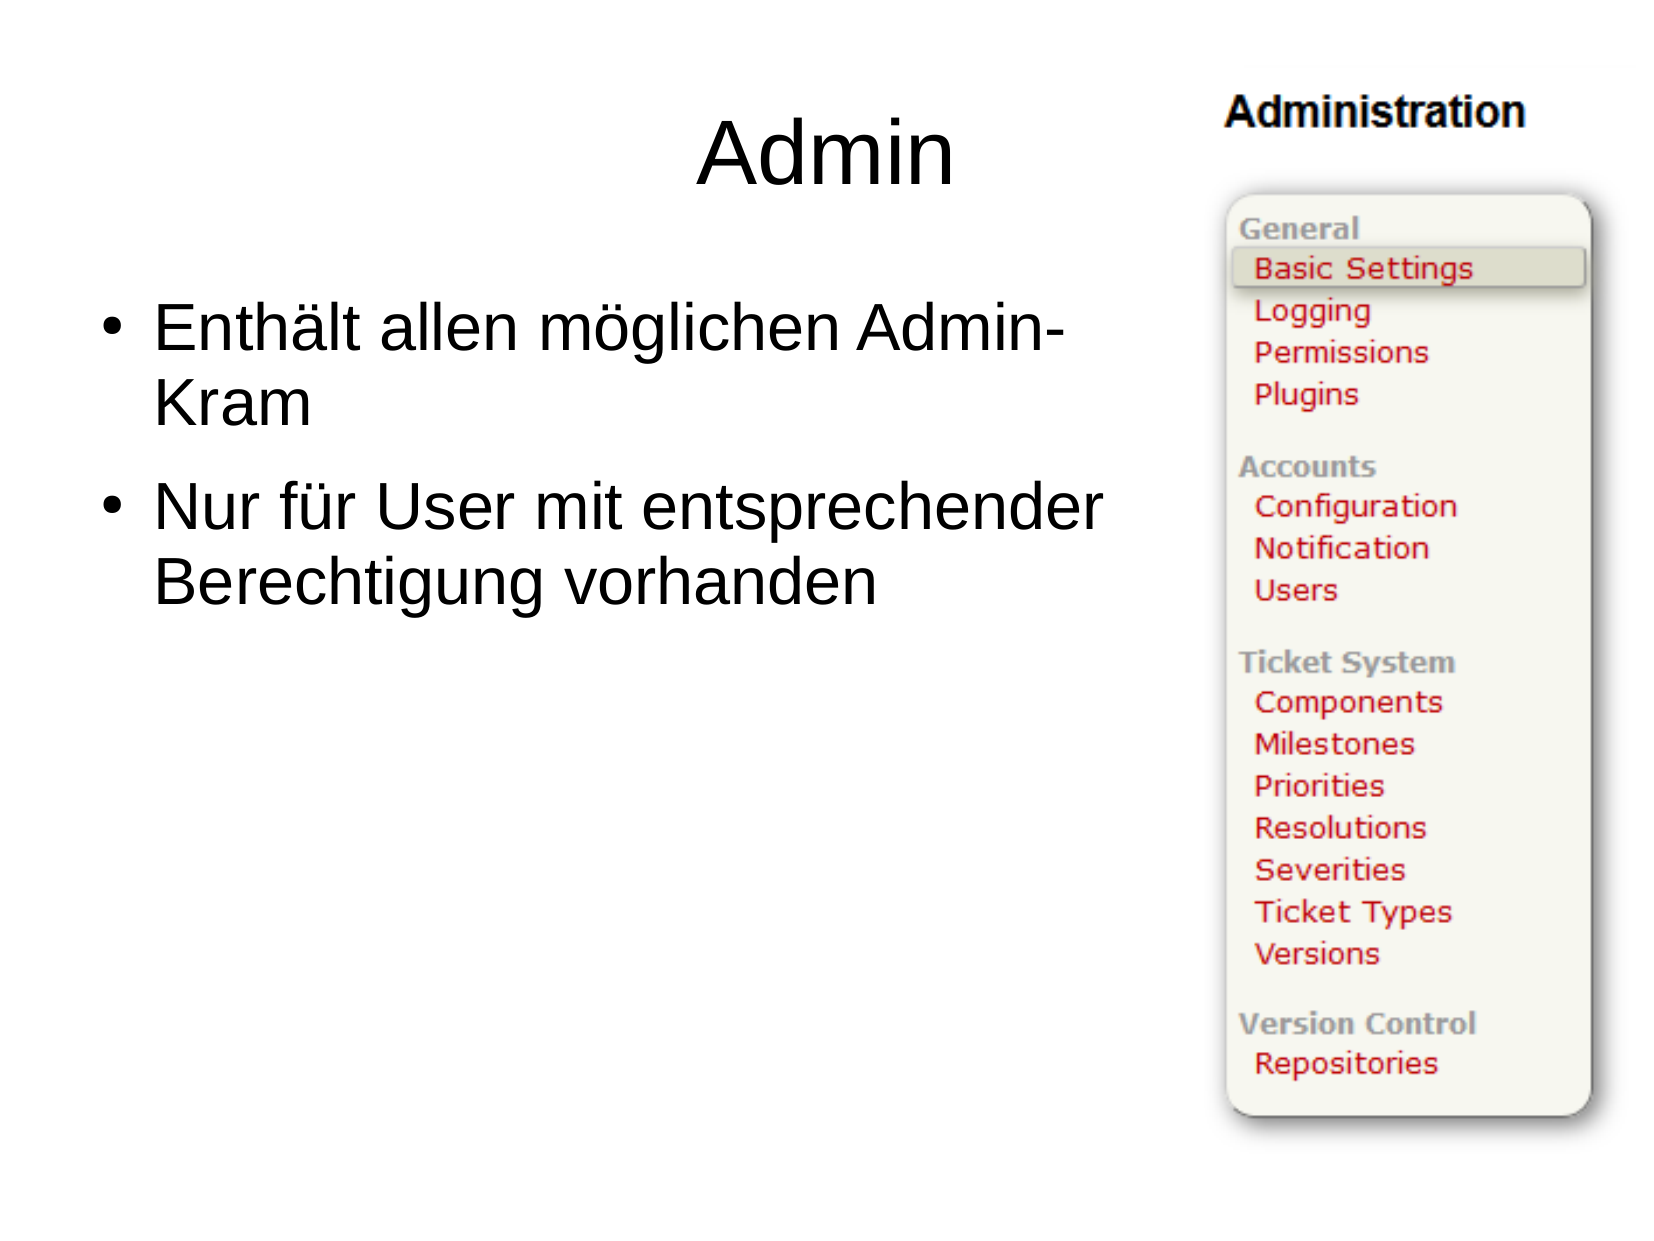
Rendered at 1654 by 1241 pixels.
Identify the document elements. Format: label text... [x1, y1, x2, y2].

picture [1204, 65, 1636, 1170]
list Enthält allen möglichen Admin-Kram Nur für User mit entsprechender Berechtigung vorhanden [82, 290, 1204, 1010]
title Admin [82, 49, 1571, 257]
